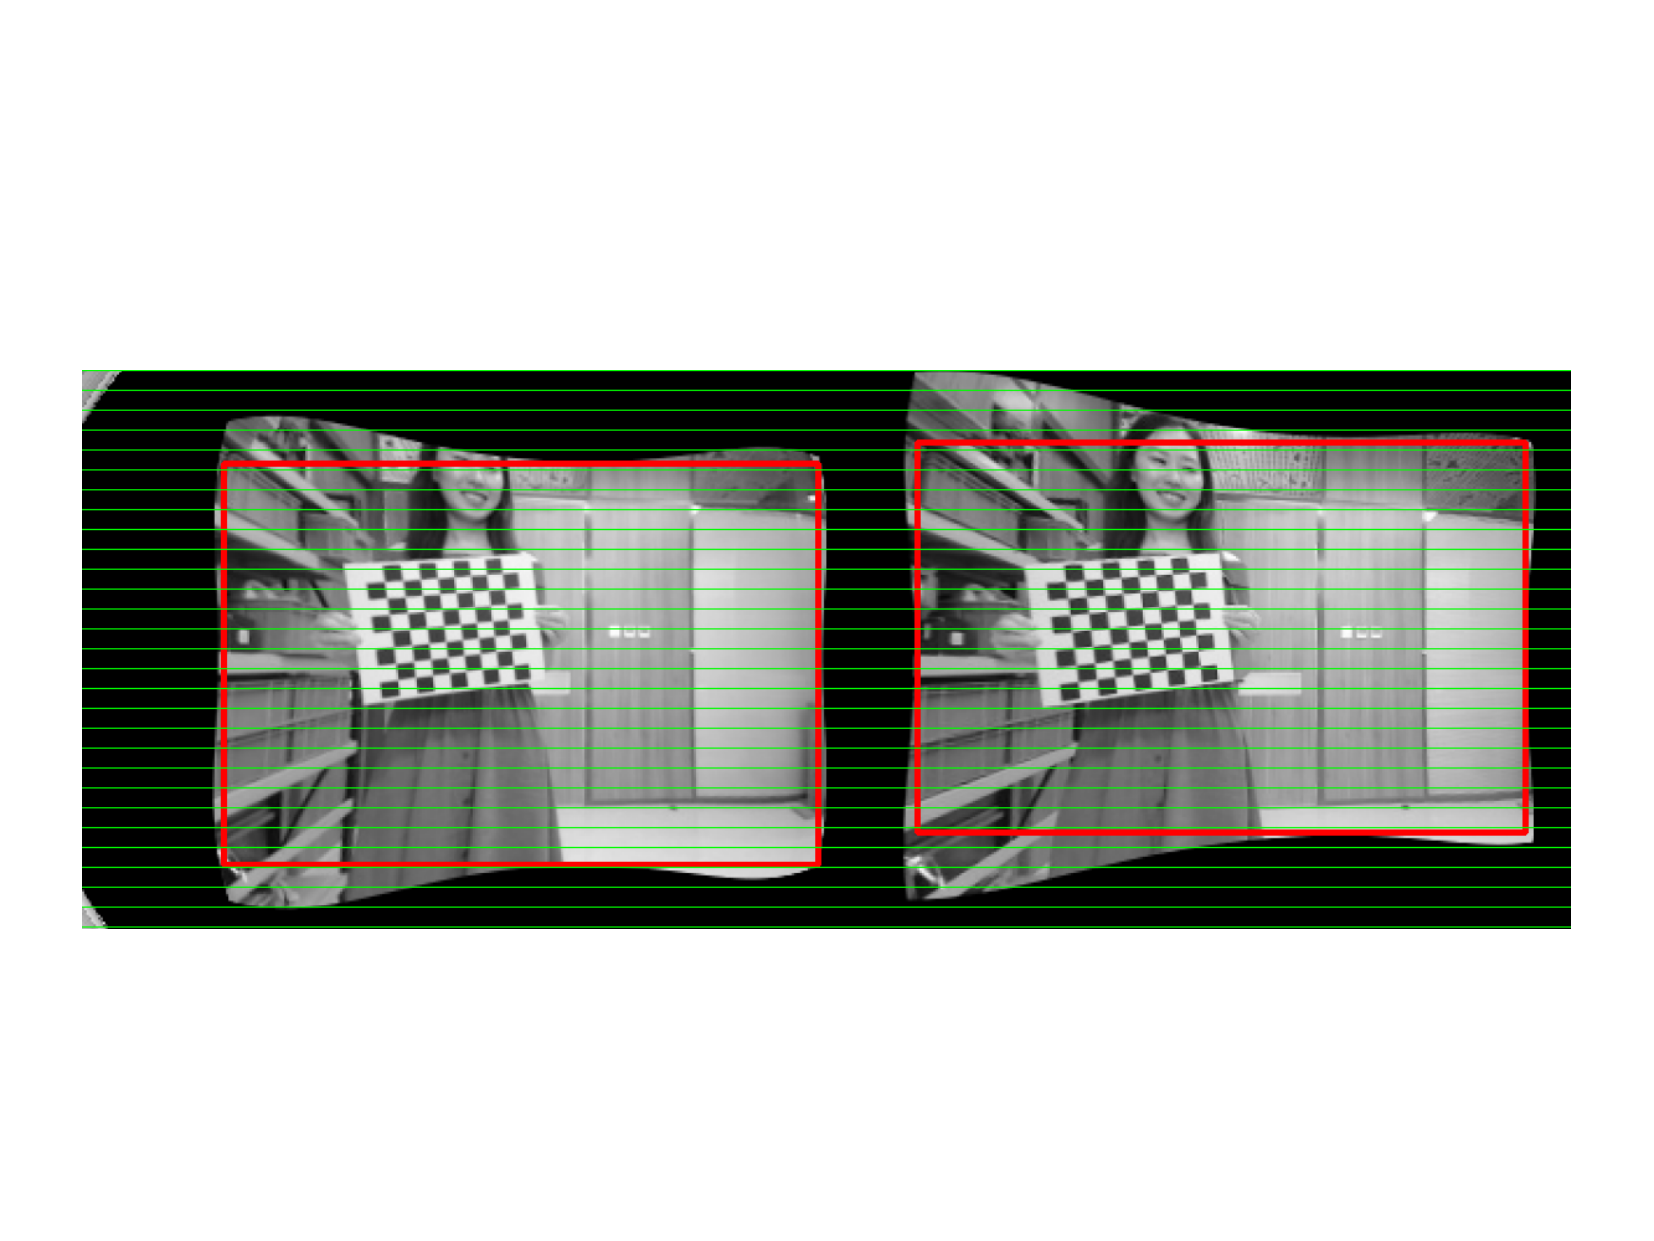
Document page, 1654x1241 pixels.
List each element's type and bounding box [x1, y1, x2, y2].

picture [82, 370, 1571, 929]
